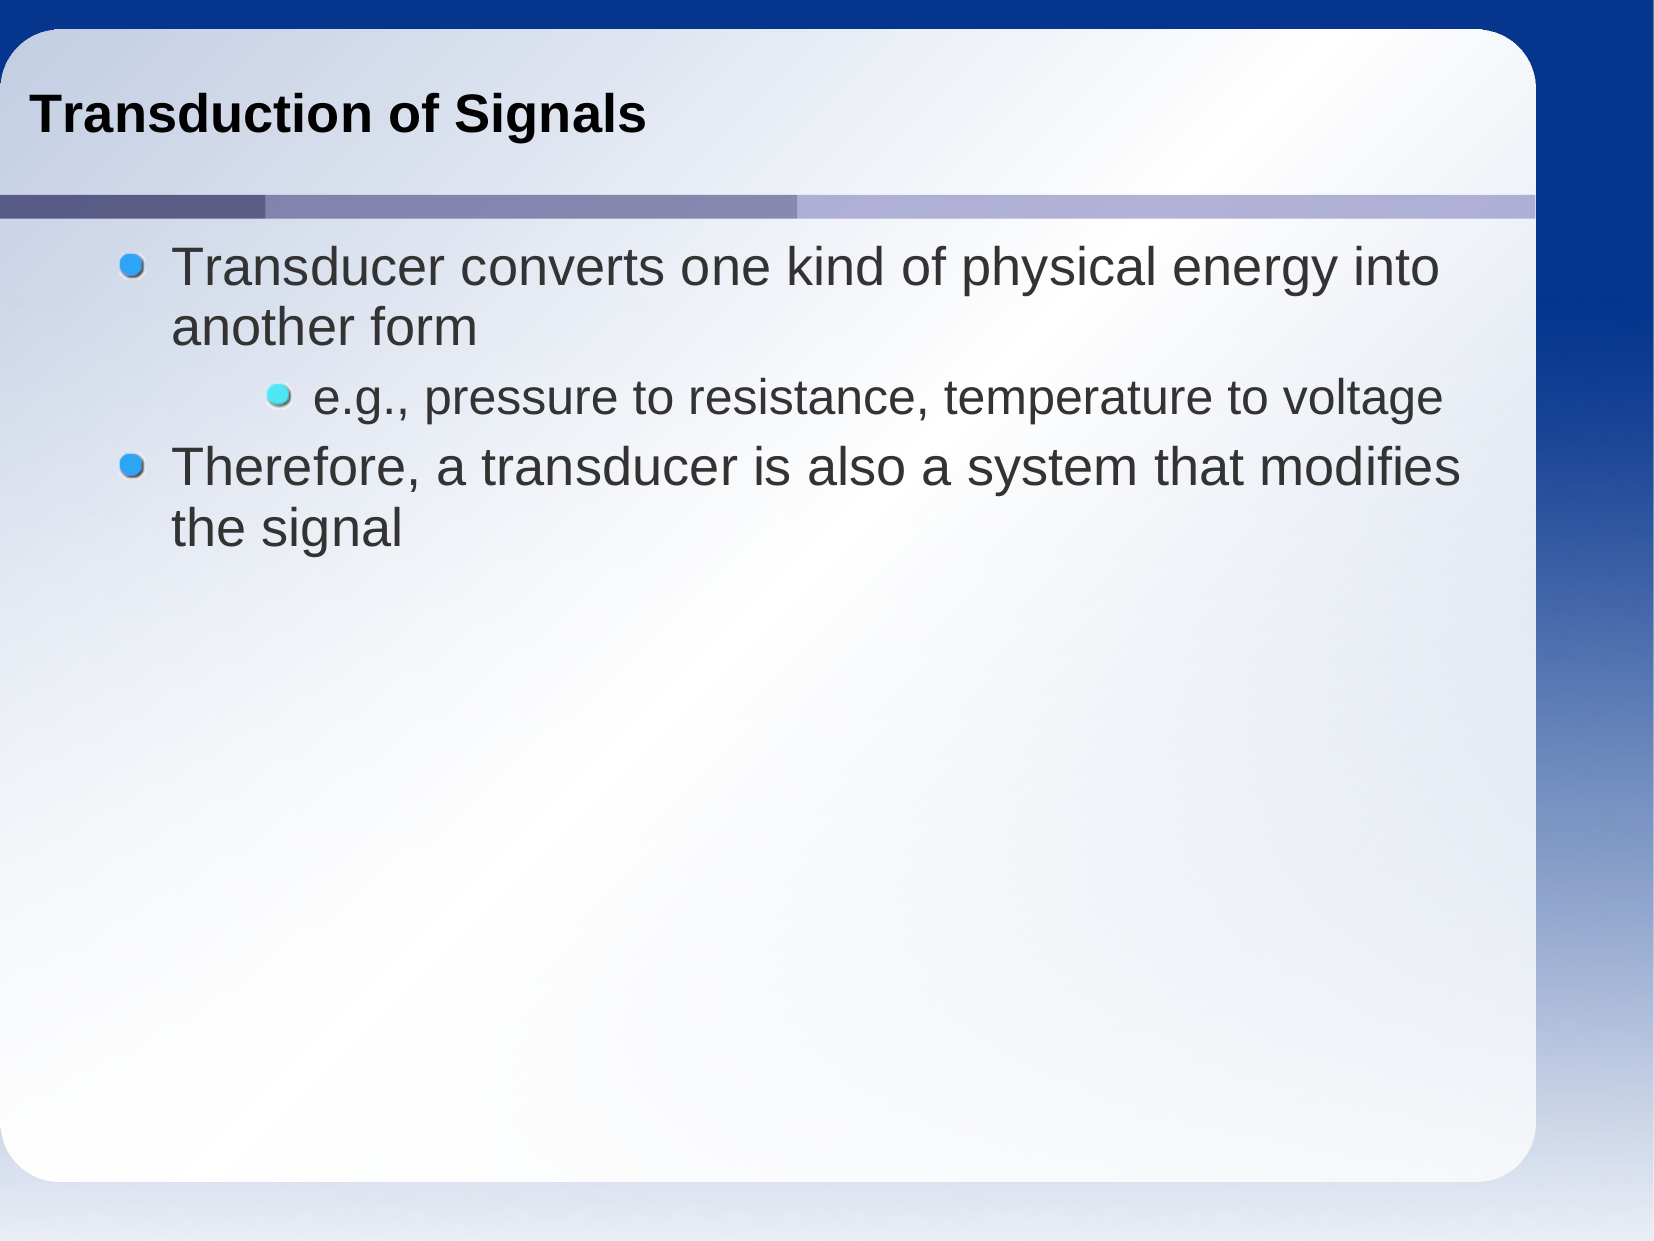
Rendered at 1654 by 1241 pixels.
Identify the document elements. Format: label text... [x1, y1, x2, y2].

list Transducer converts one kind of physical energy into another form e.g., pressure to resistance, temperature to voltage Therefore, a transducer is also a system that modifies the signal [29, 236, 1506, 1152]
picture [0, 0, 1654, 1241]
title Transduction of Signals [29, 49, 1506, 178]
